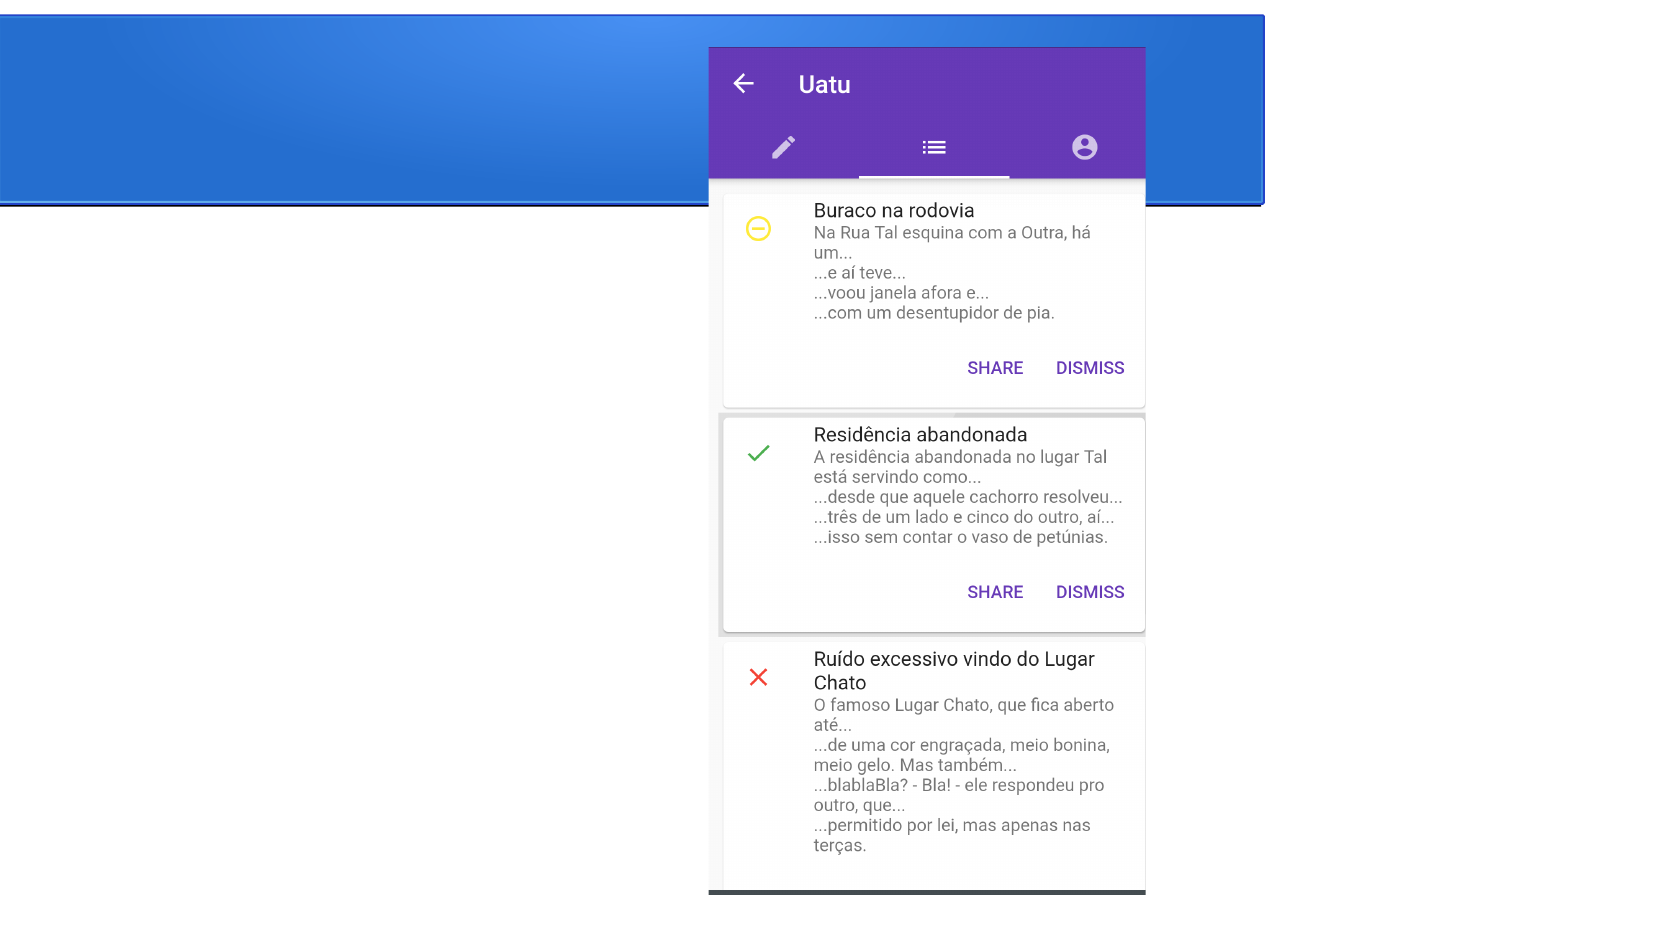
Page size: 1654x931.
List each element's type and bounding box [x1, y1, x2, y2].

picture [708, 47, 1146, 895]
